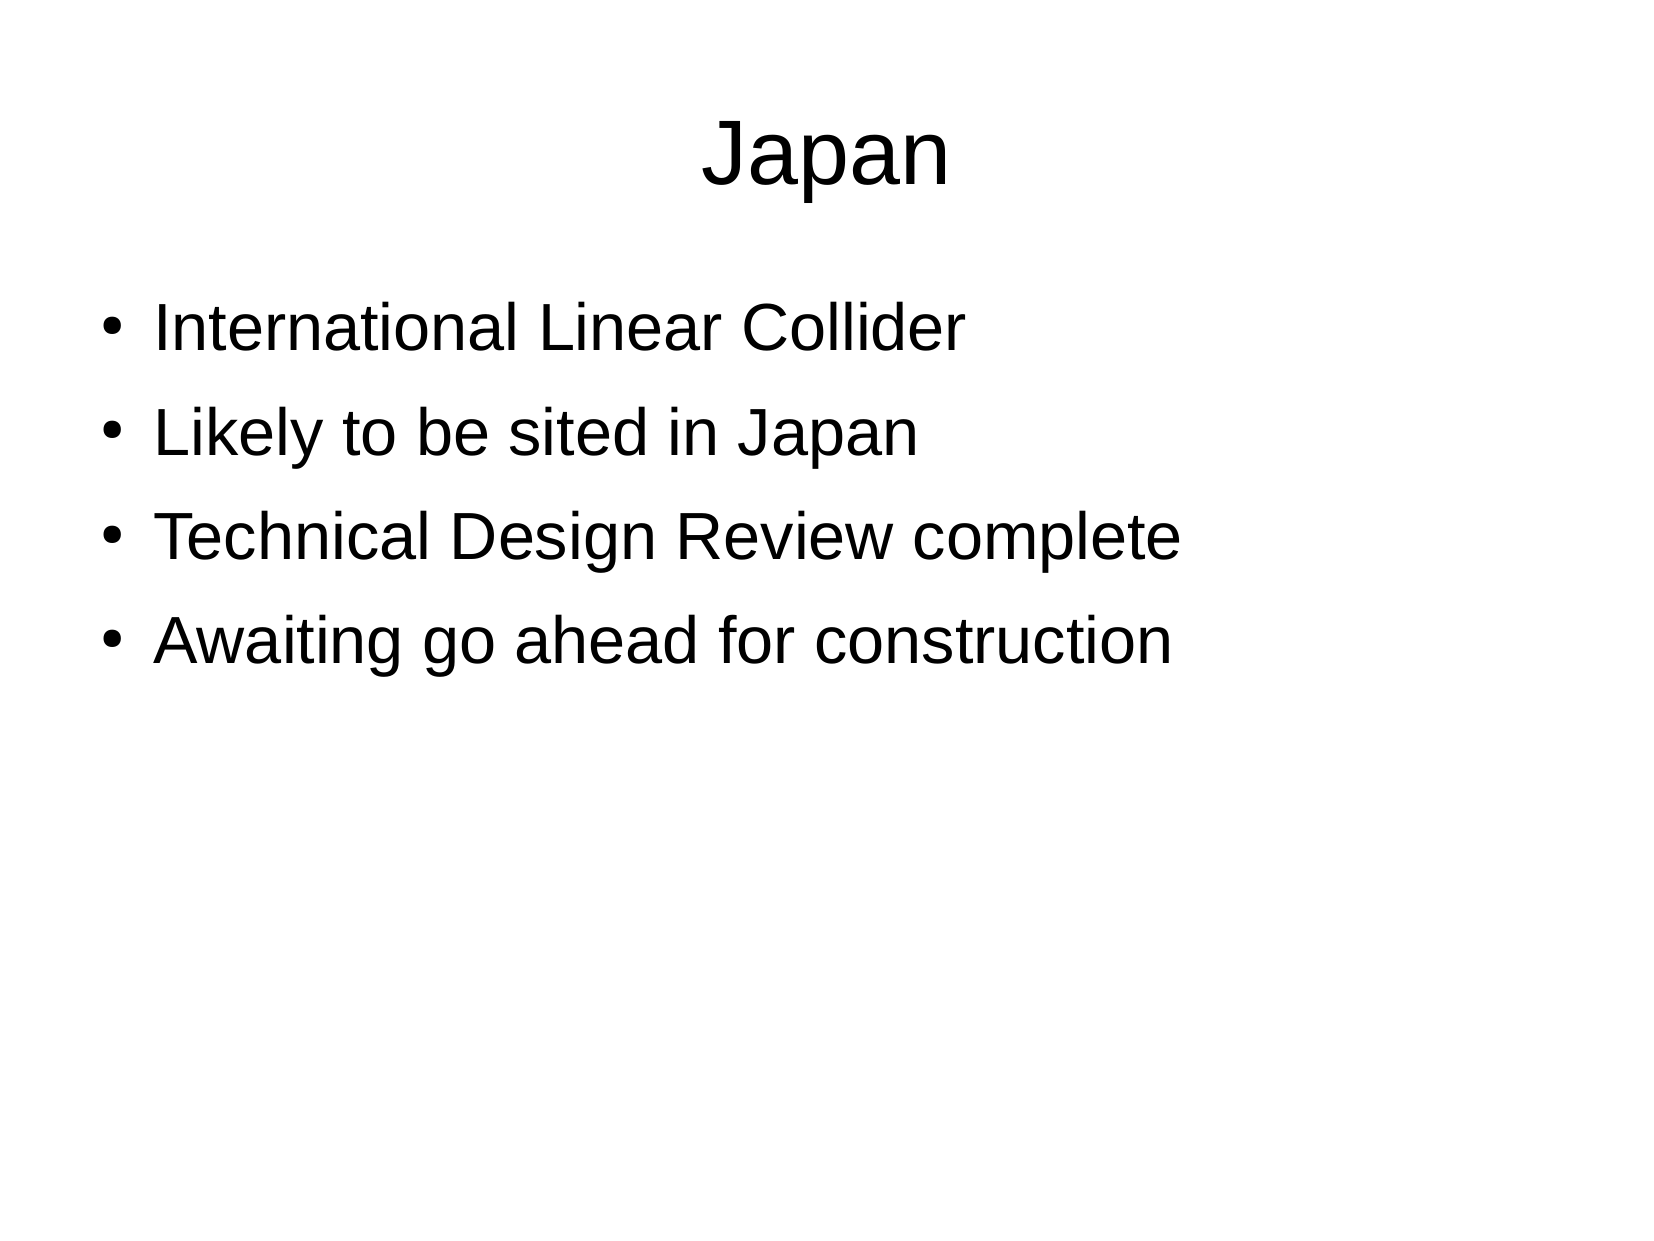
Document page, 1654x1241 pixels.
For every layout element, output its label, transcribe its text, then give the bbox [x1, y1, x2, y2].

title Japan [82, 49, 1571, 257]
list International Linear Collider Likely to be sited in Japan Technical Design Review complete Awaiting go ahead for construction [82, 290, 1571, 1010]
